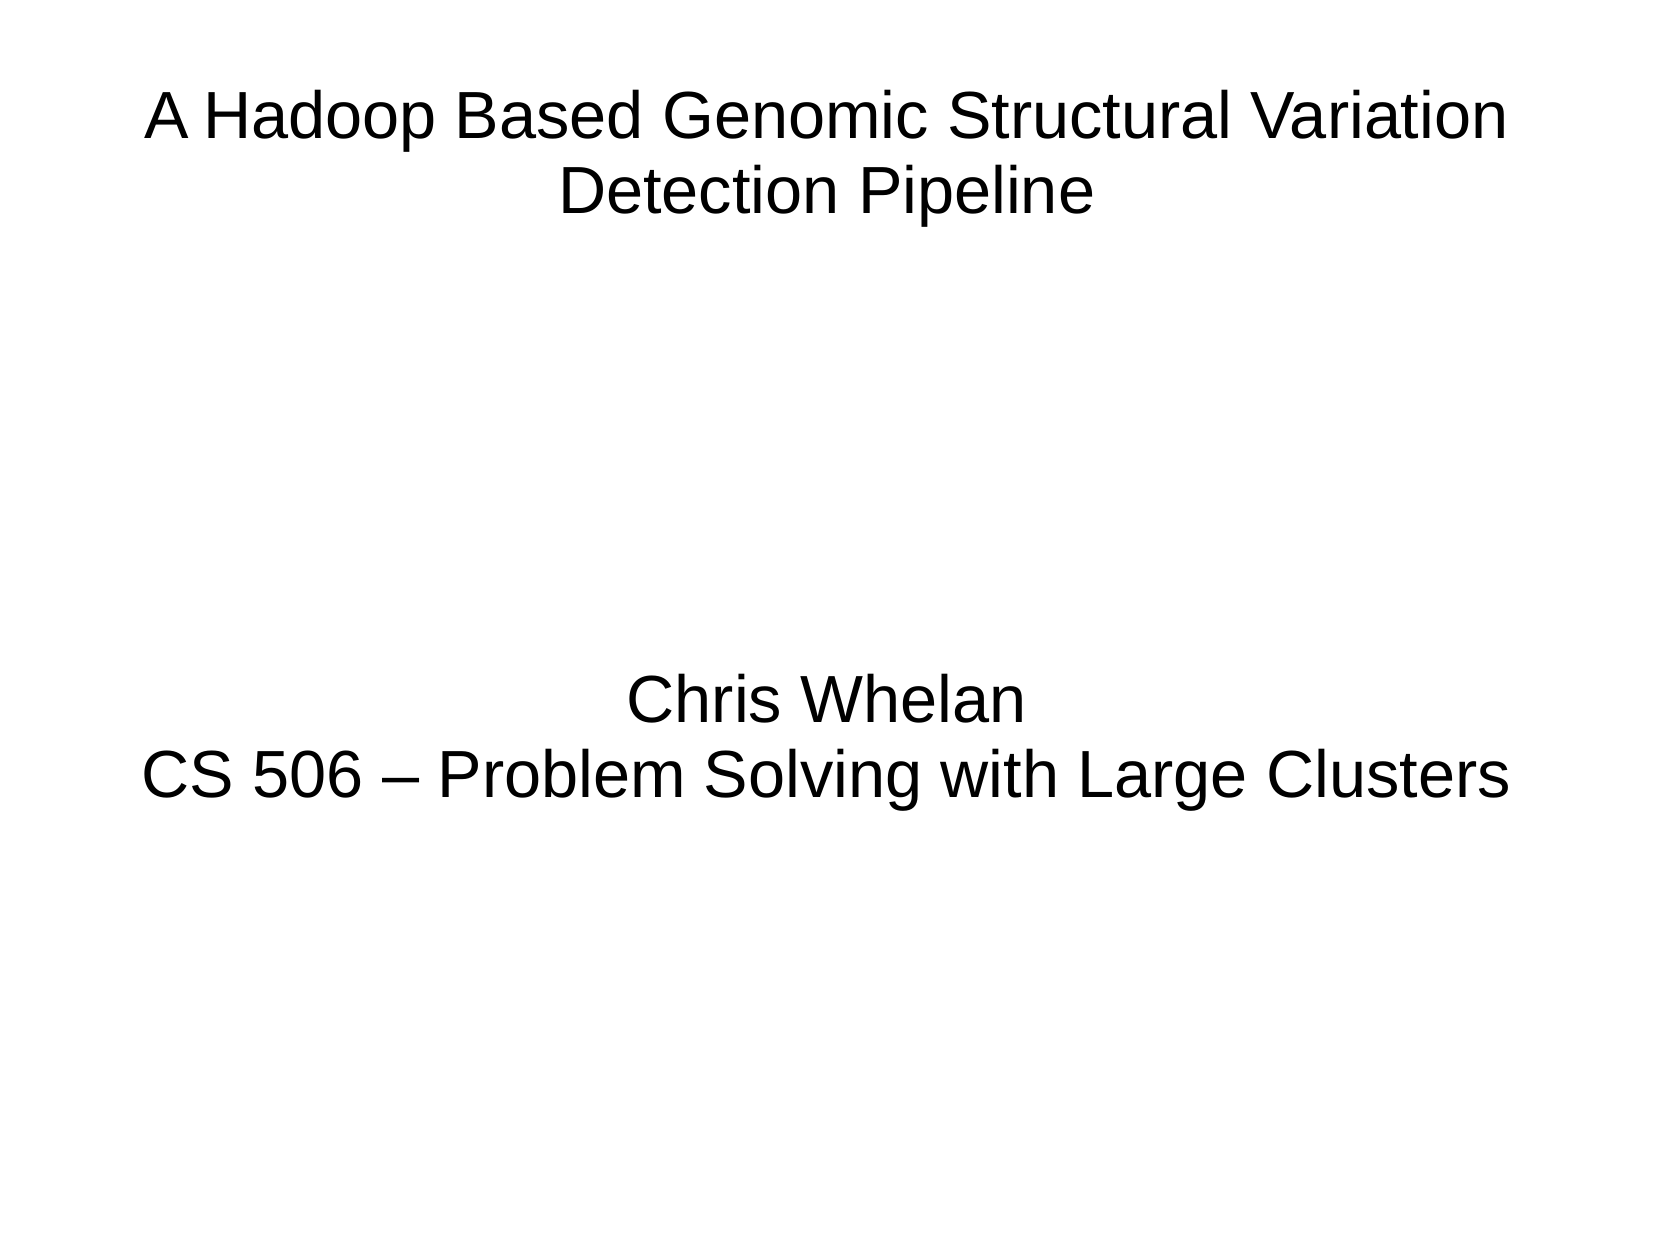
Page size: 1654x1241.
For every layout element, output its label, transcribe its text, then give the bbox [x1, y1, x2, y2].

title A Hadoop Based Genomic Structural Variation Detection Pipeline [82, 49, 1571, 257]
subtitle Chris Whelan CS 506 – Problem Solving with Large Clusters [82, 290, 1571, 1109]
